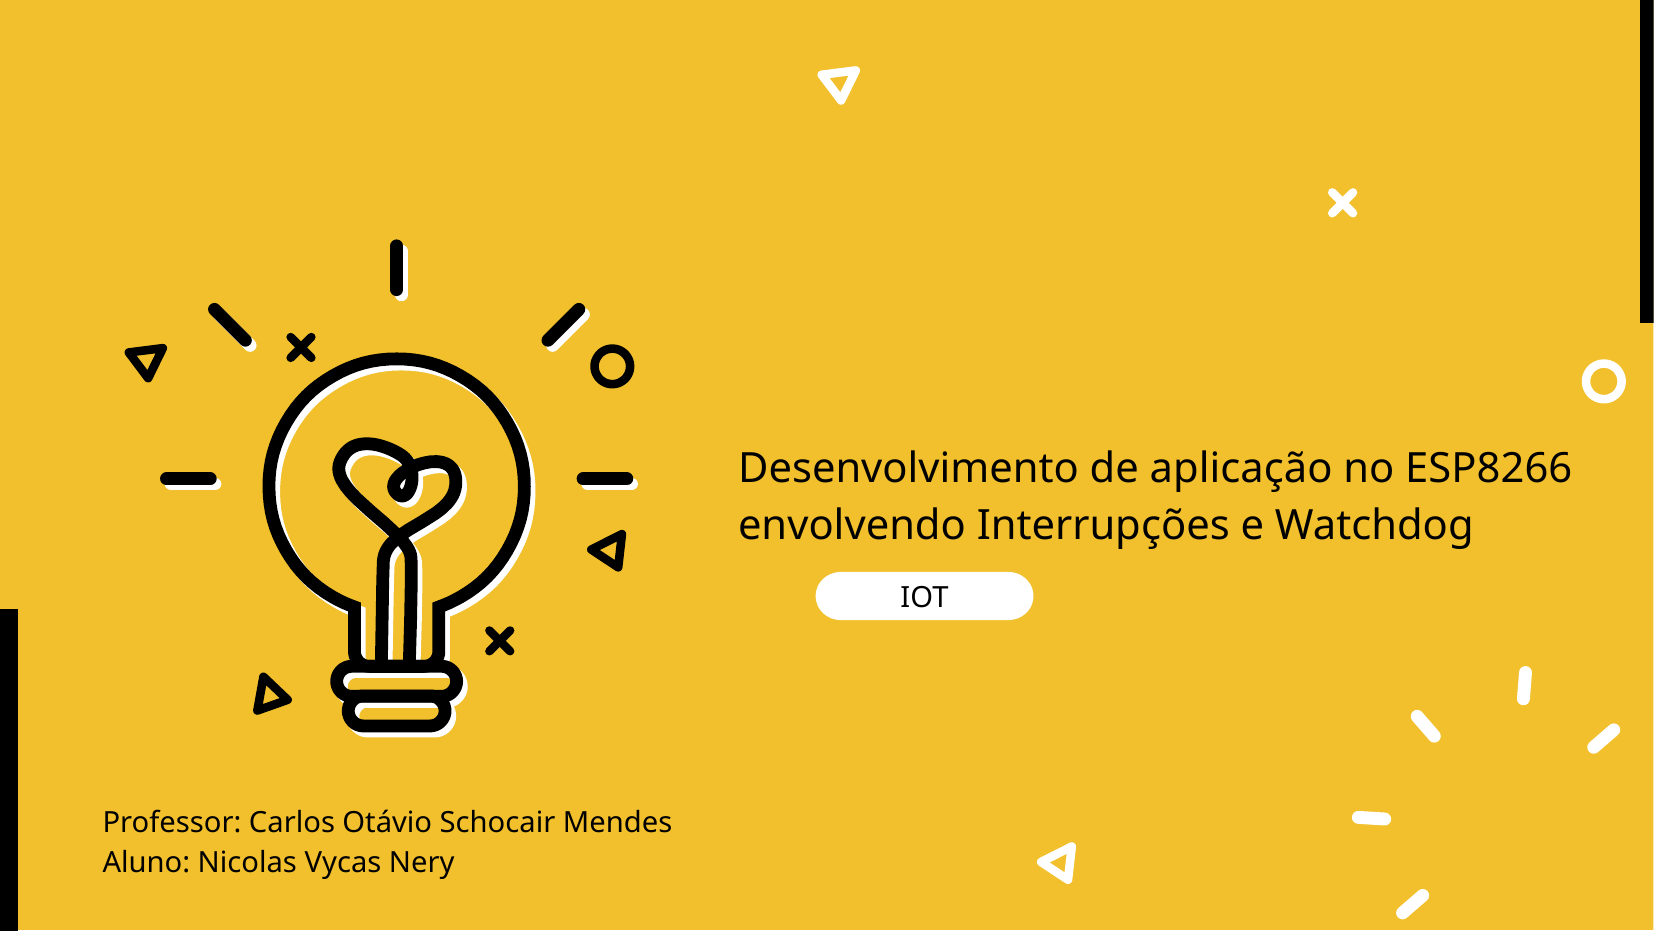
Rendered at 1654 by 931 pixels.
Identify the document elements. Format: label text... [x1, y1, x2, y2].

title Desenvolvimento de aplicação no ESP8266 envolvendo Interrupções e Watchdog [738, 281, 1595, 709]
text_box Professor: Carlos Otávio Schocair Mendes Aluno: Nicolas Vycas Nery [102, 800, 763, 881]
